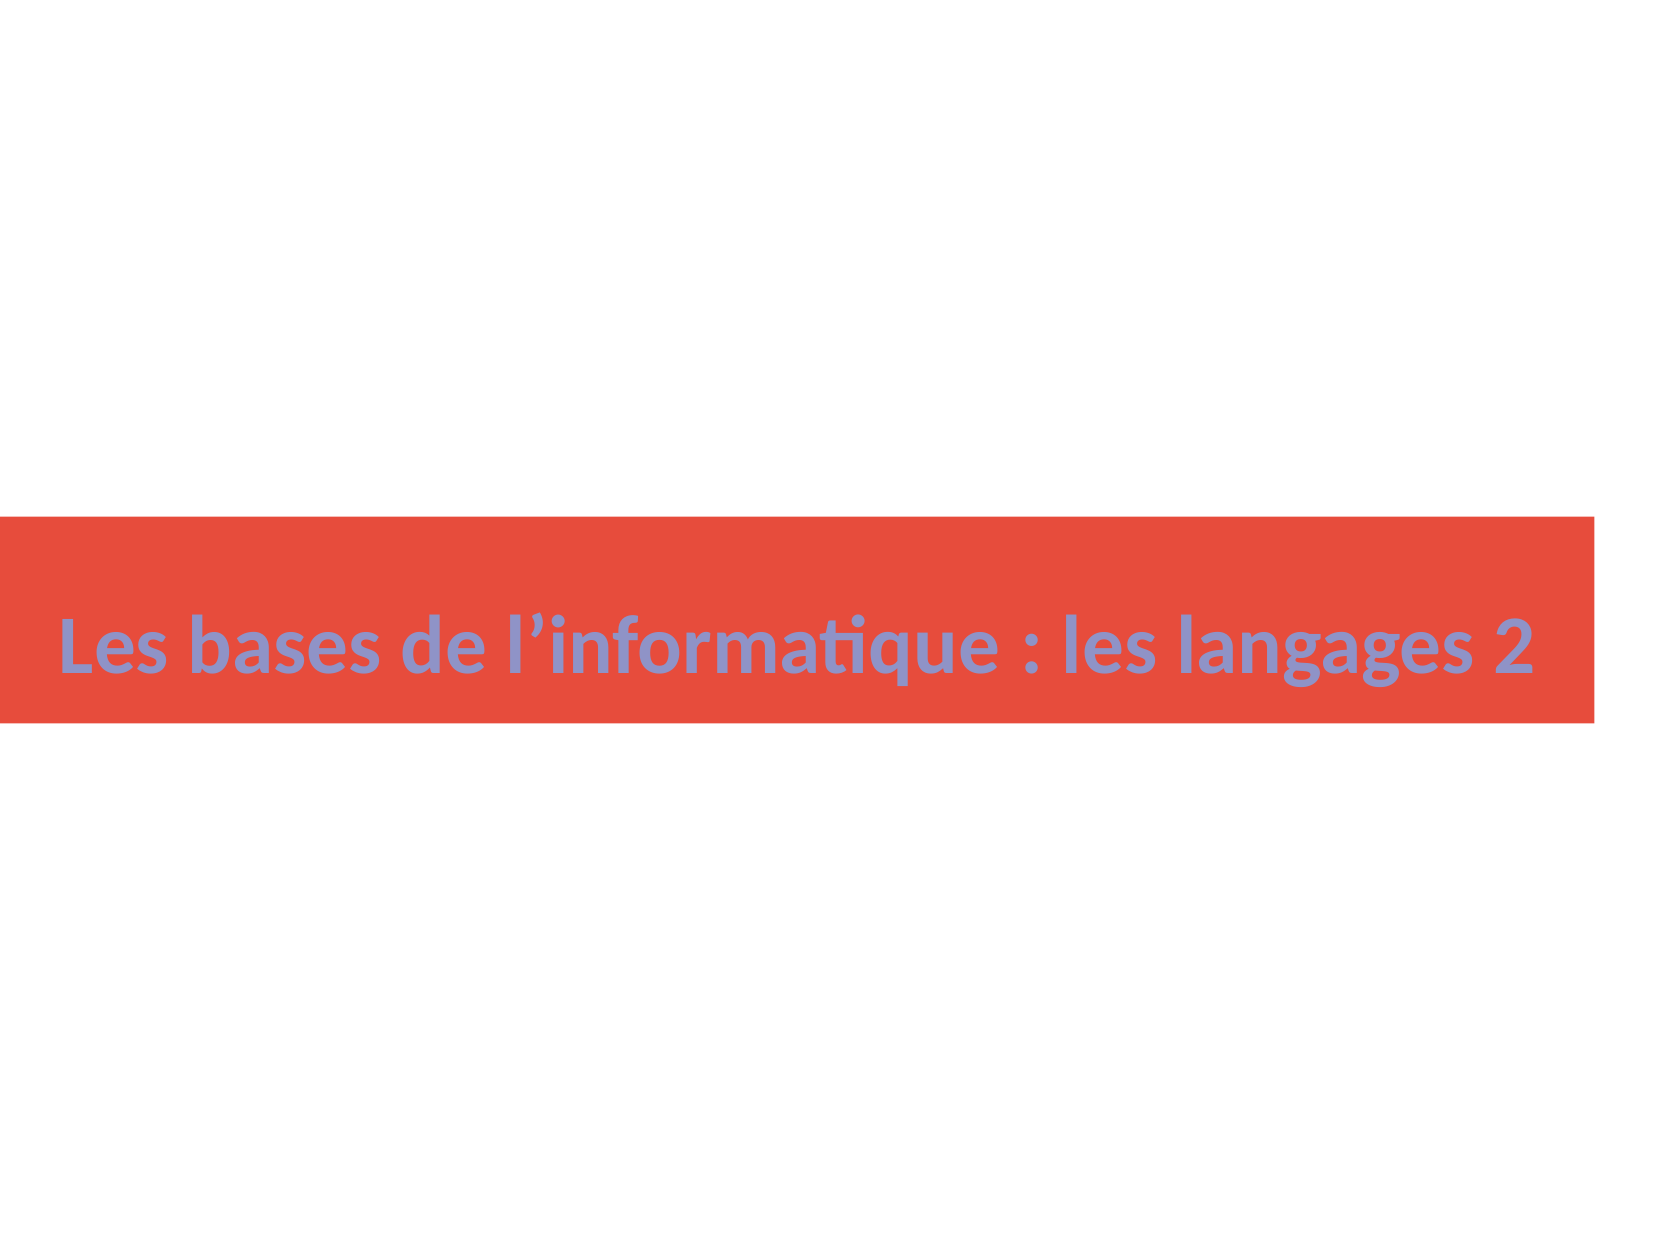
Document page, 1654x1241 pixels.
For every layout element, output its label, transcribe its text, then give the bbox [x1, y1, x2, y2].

title Les bases de l’informatique : les langages 2 [59, 546, 1595, 694]
